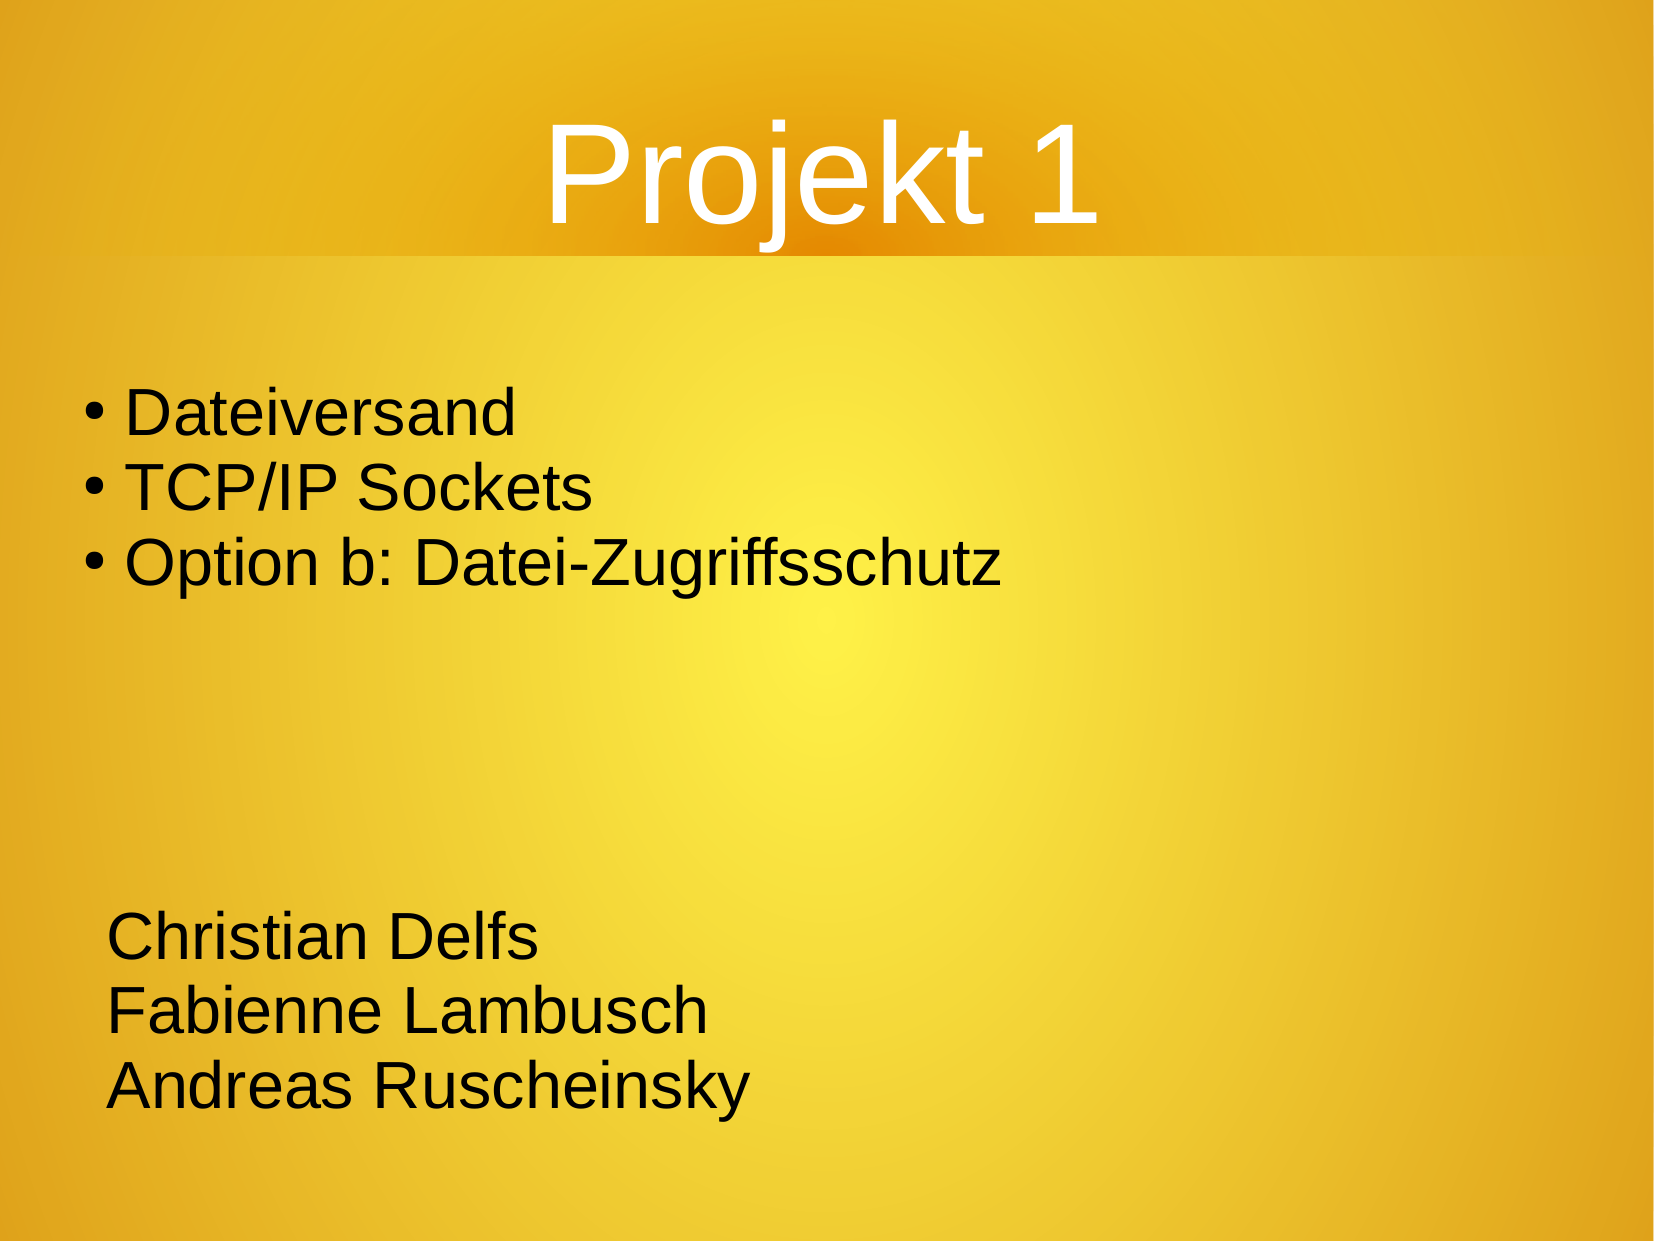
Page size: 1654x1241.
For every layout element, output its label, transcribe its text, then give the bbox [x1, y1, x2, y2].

title Projekt 1 [78, 70, 1567, 278]
subtitle Dateiversand TCP/IP Sockets Option b: Datei-Zugriffsschutz Christian Delfs Fabienne Lambusch Andreas Ruscheinsky [82, 307, 1538, 1241]
